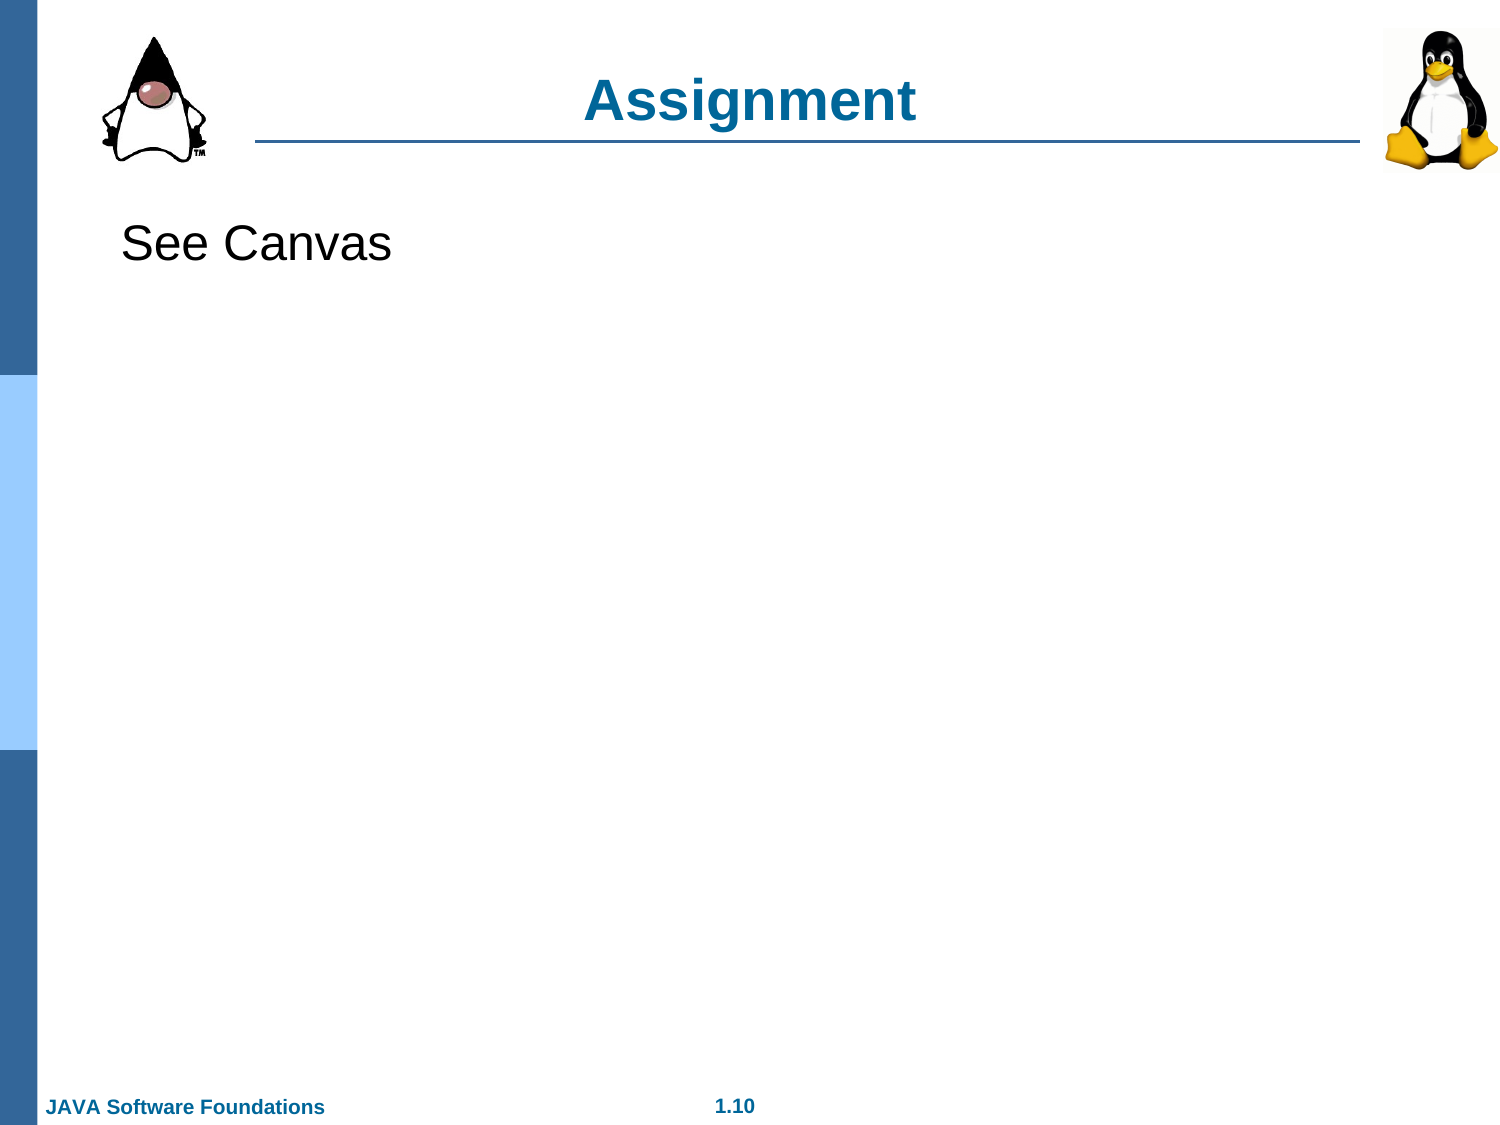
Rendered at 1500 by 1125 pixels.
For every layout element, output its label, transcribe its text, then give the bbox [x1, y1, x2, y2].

picture [1383, 28, 1500, 173]
list See Canvas [105, 202, 1456, 1041]
title Assignment [75, 45, 1426, 141]
picture [54, 0, 255, 200]
